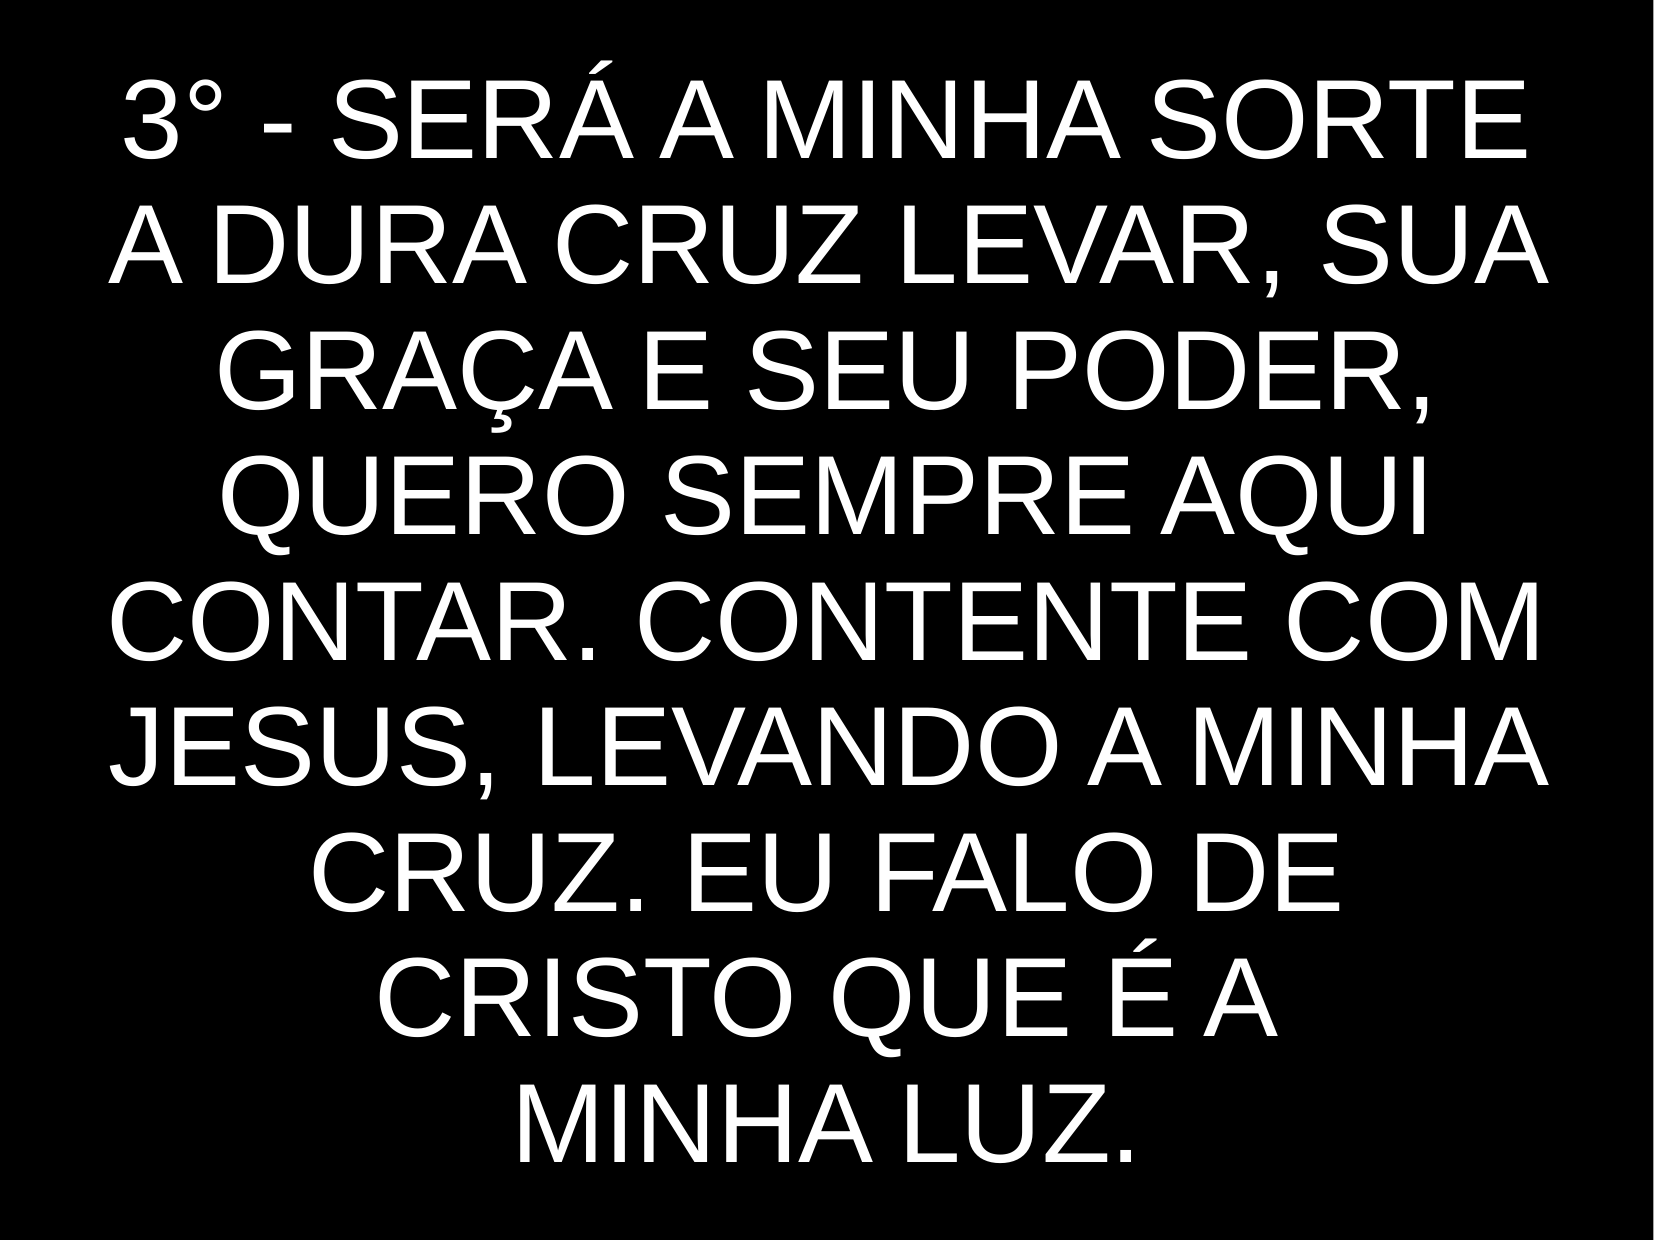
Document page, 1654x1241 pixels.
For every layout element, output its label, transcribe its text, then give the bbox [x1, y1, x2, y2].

subtitle 3° - SERÁ A MINHA SORTE A DURA CRUZ LEVAR, SUA GRAÇA E SEU PODER, QUERO SEMPRE AQUI CONTAR. CONTENTE COM JESUS, LEVANDO A MINHA CRUZ. EU FALO DE CRISTO QUE É A MINHA LUZ. [82, 49, 1571, 1193]
